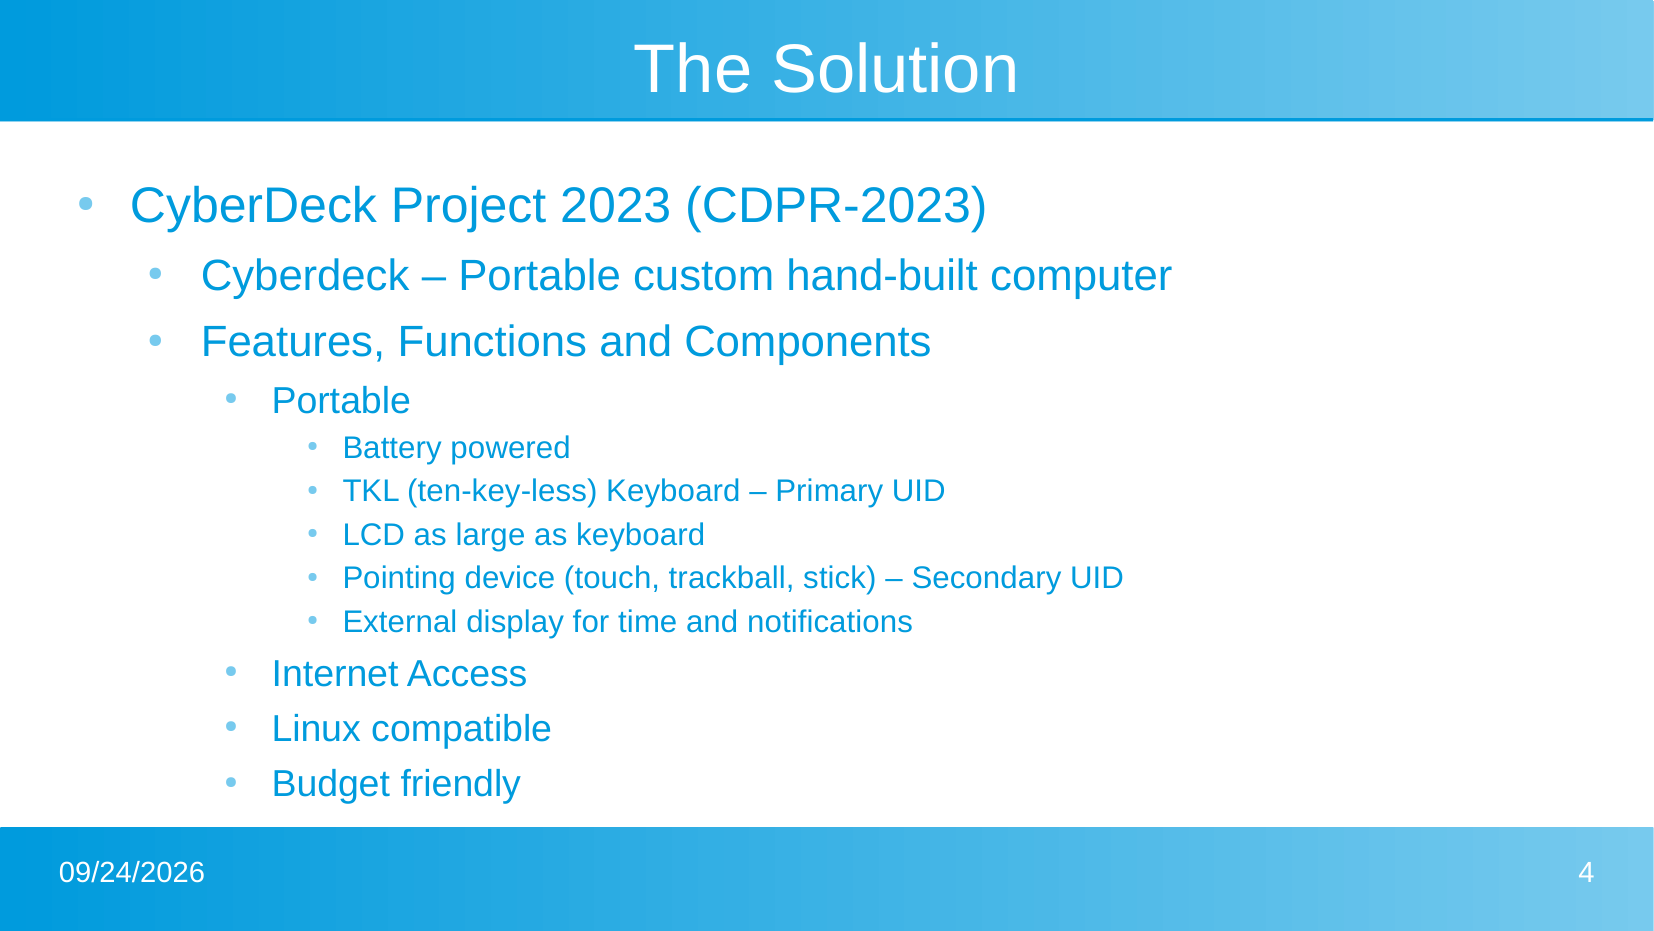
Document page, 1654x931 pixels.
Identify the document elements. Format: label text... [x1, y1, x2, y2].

list CyberDeck Project 2023 (CDPR-2023) Cyberdeck – Portable custom hand-built computer Features, Functions and Components Portable Battery powered TKL (ten-key-less) Keyboard – Primary UID LCD as large as keyboard Pointing device (touch, trackball, stick) – Secondary UID External display for time and notifications Internet Access Linux compatible Budget friendly [59, 177, 1595, 768]
title The Solution [59, 29, 1595, 108]
